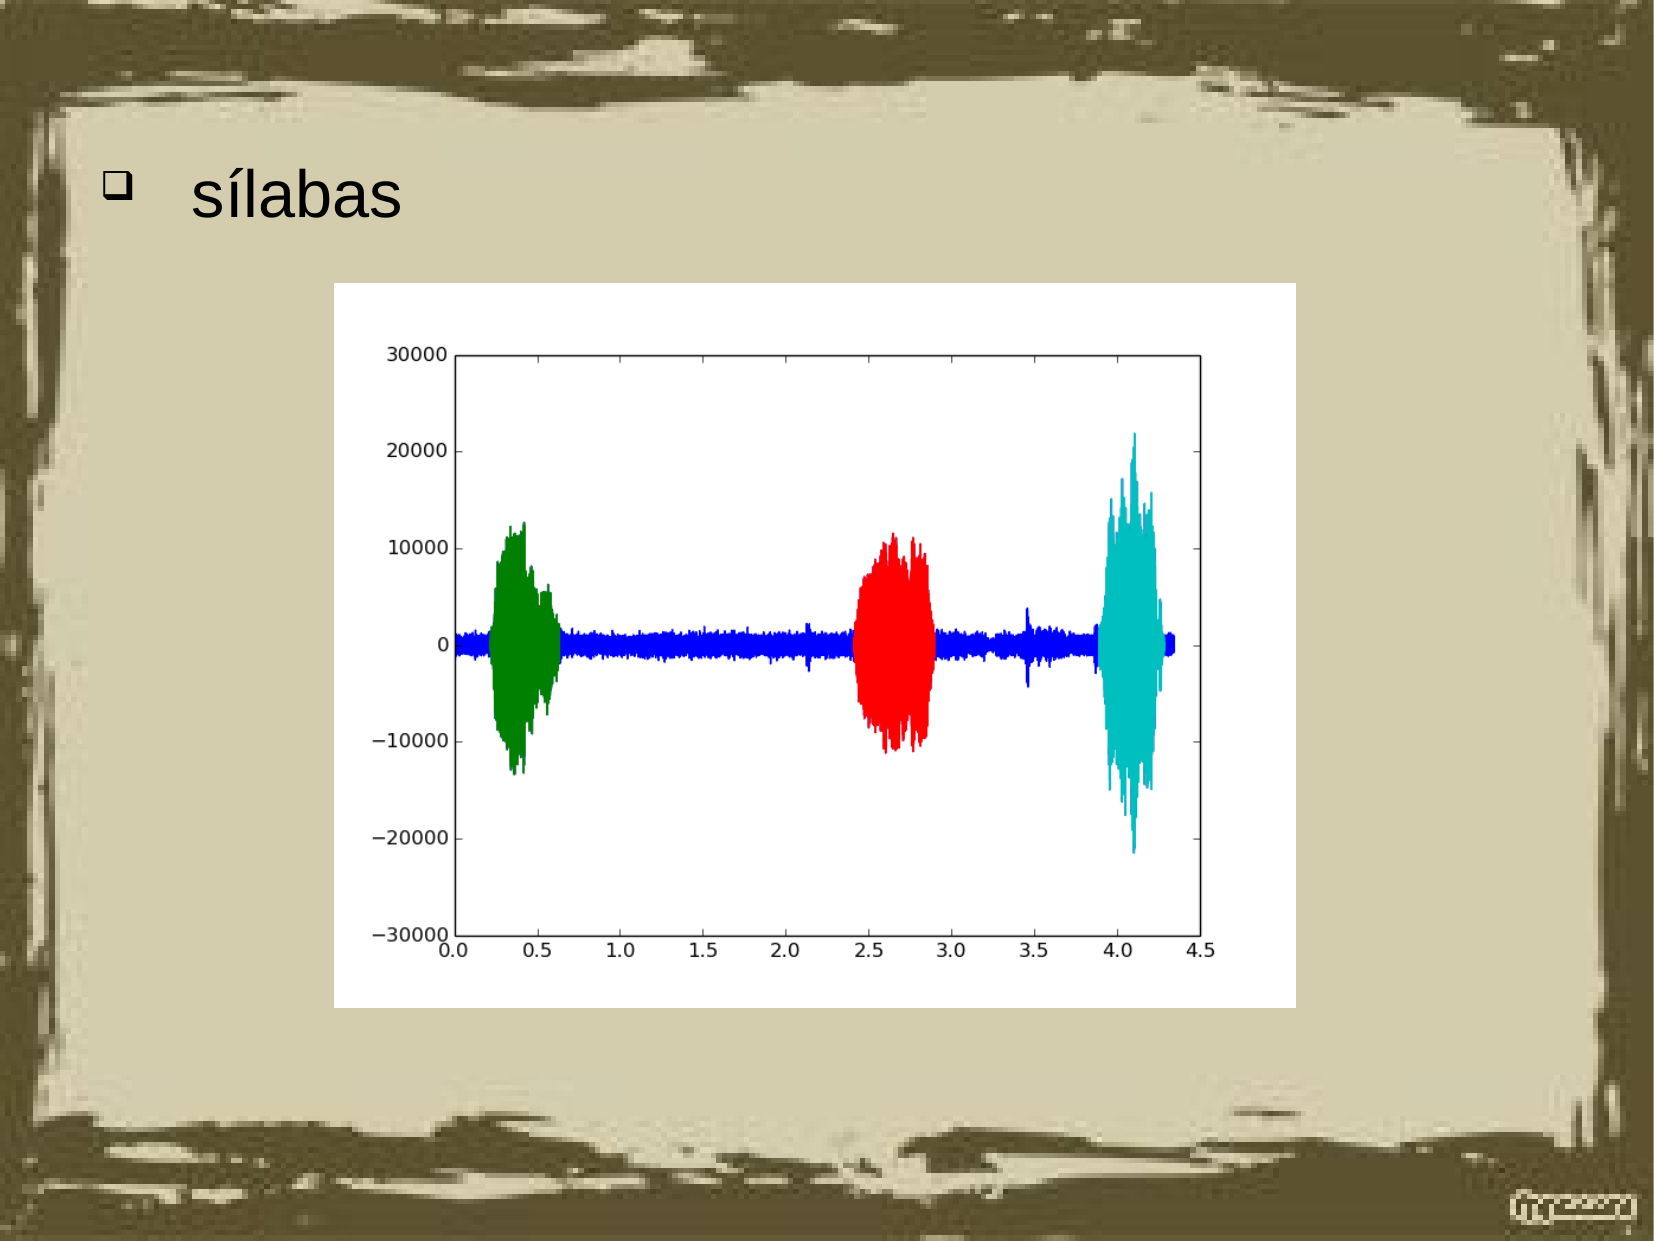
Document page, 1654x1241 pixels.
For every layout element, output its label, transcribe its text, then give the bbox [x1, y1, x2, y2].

text_box sílabas [100, 151, 1589, 871]
picture [0, 0, 1654, 1241]
